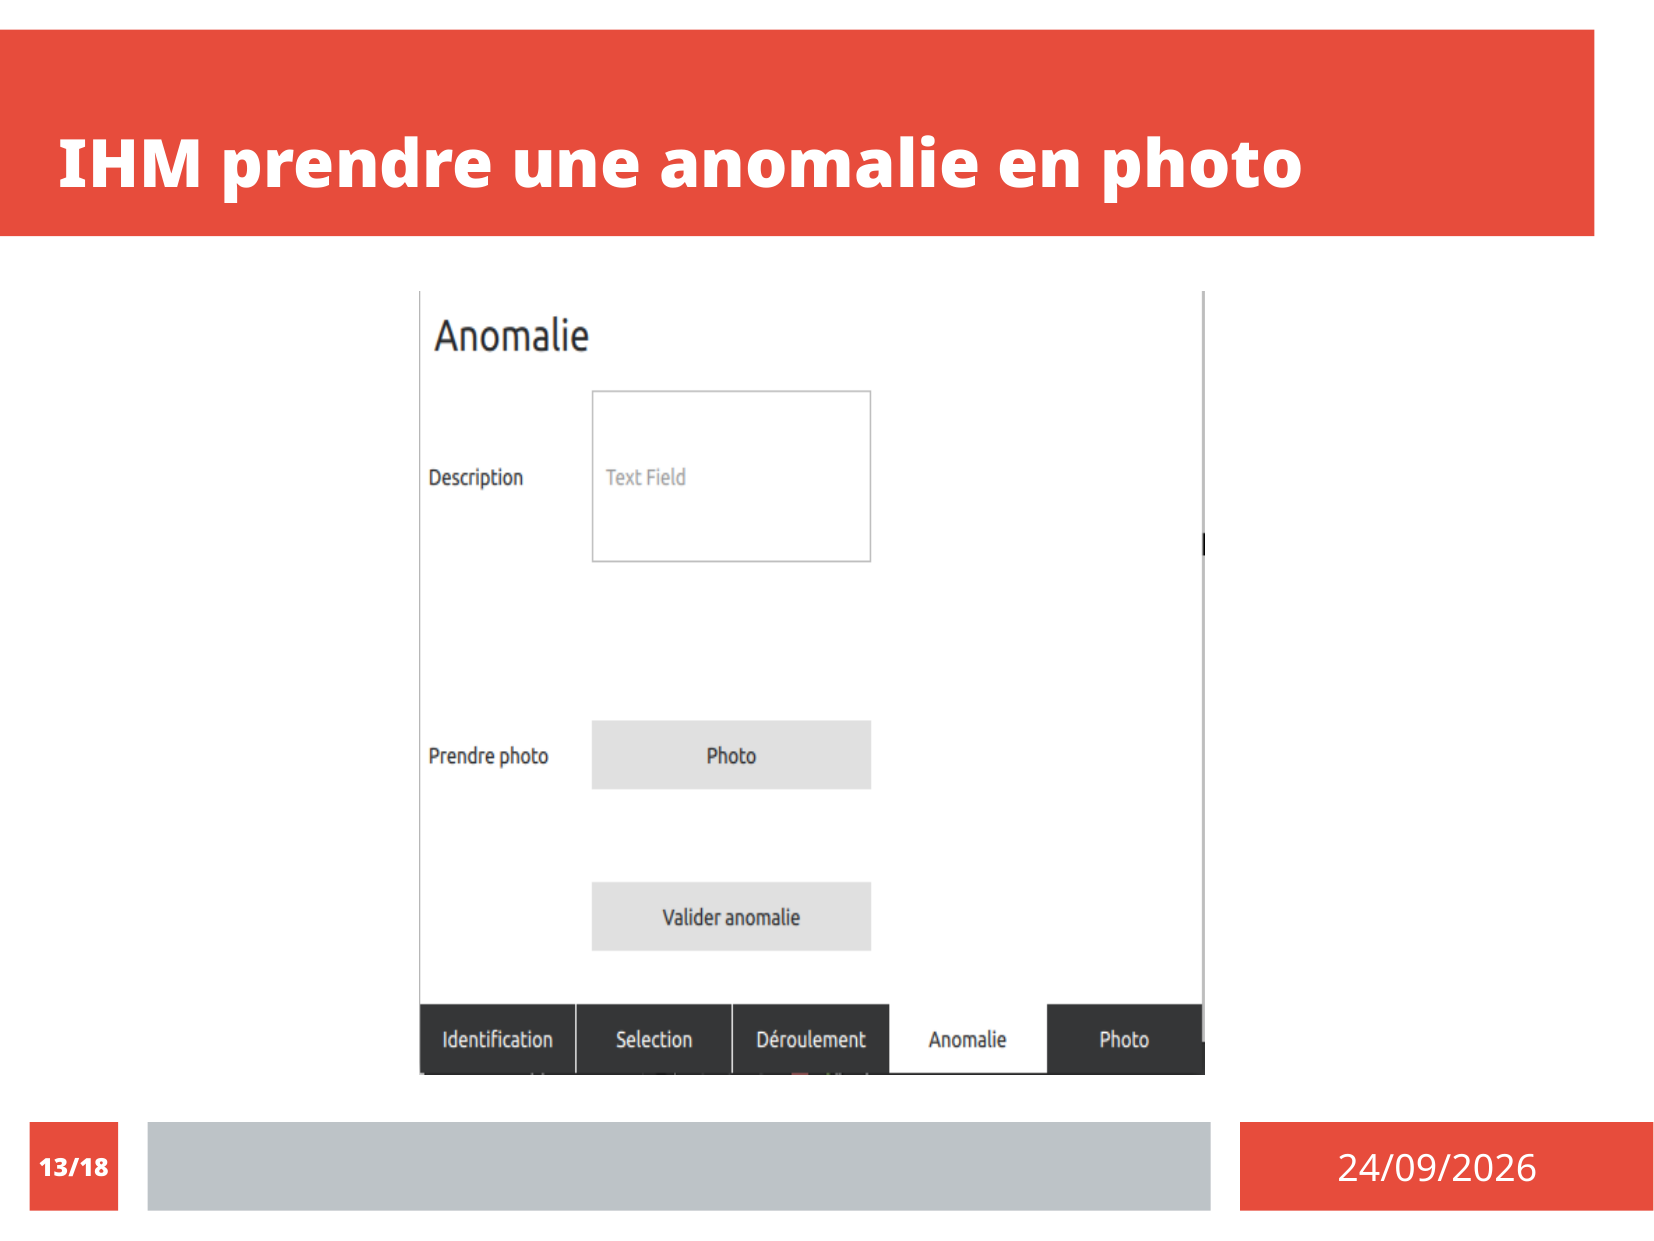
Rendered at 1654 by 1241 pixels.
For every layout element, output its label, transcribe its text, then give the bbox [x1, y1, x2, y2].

title IHM prendre une anomalie en photo [59, 59, 1595, 207]
picture [419, 291, 1205, 1075]
